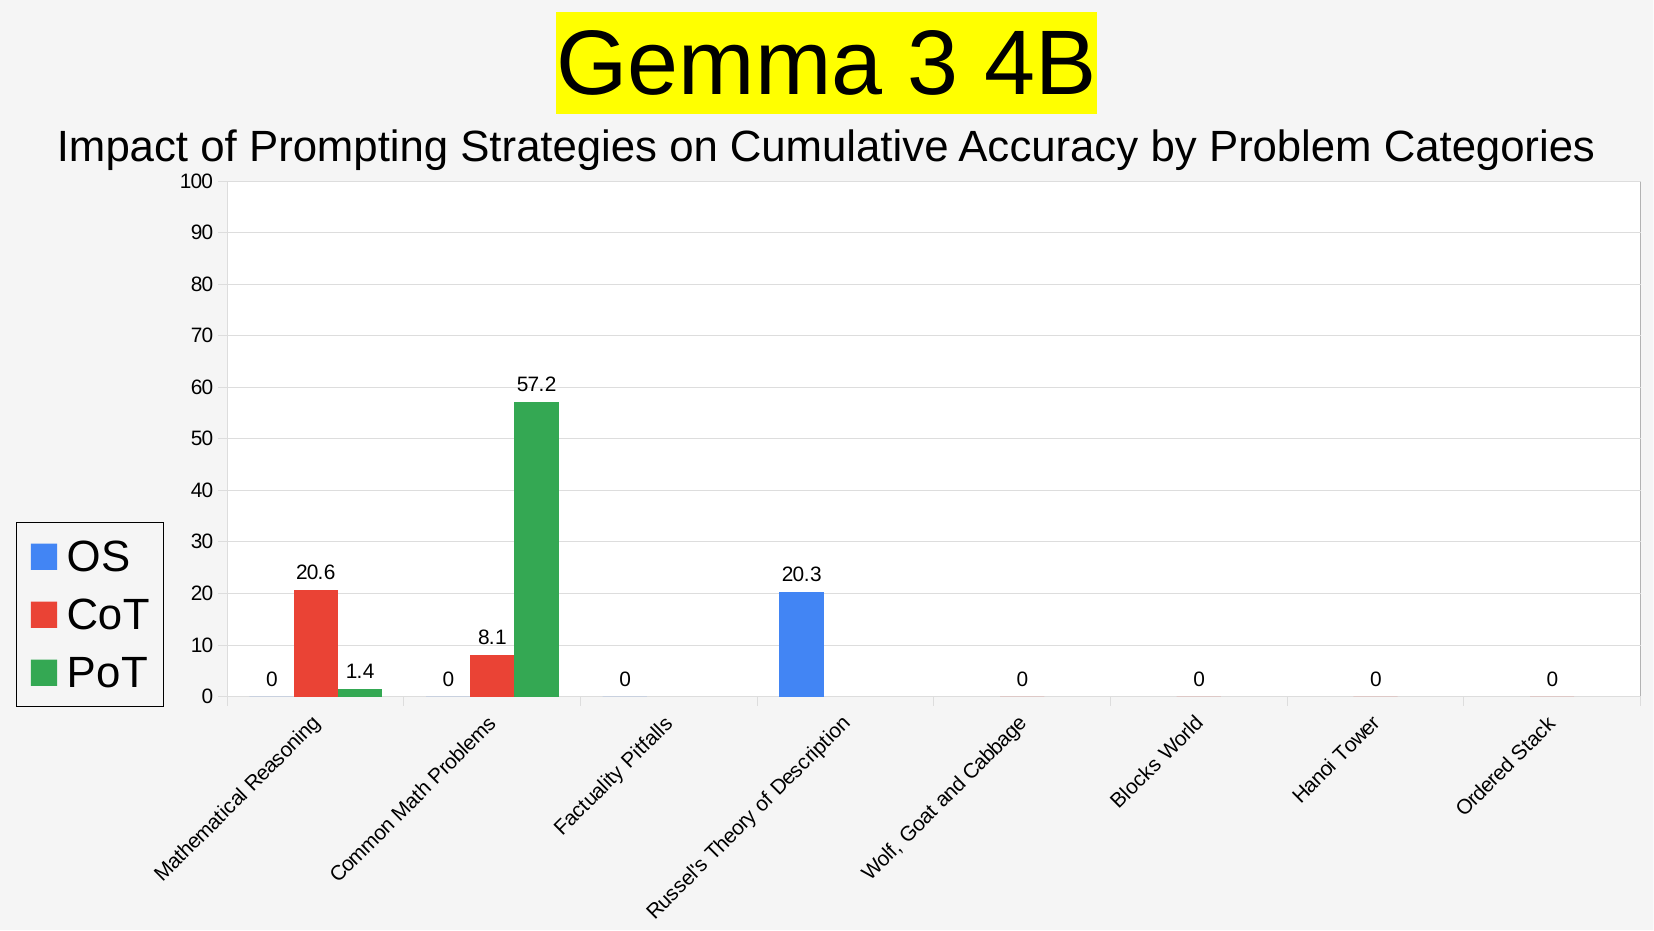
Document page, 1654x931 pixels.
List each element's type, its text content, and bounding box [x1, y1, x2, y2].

title Gemma 3 4B [82, 0, 1571, 114]
title Impact of Prompting Strategies on Cumulative Accuracy by Problem Categories [0, 114, 1654, 177]
chart [2, 177, 1654, 926]
